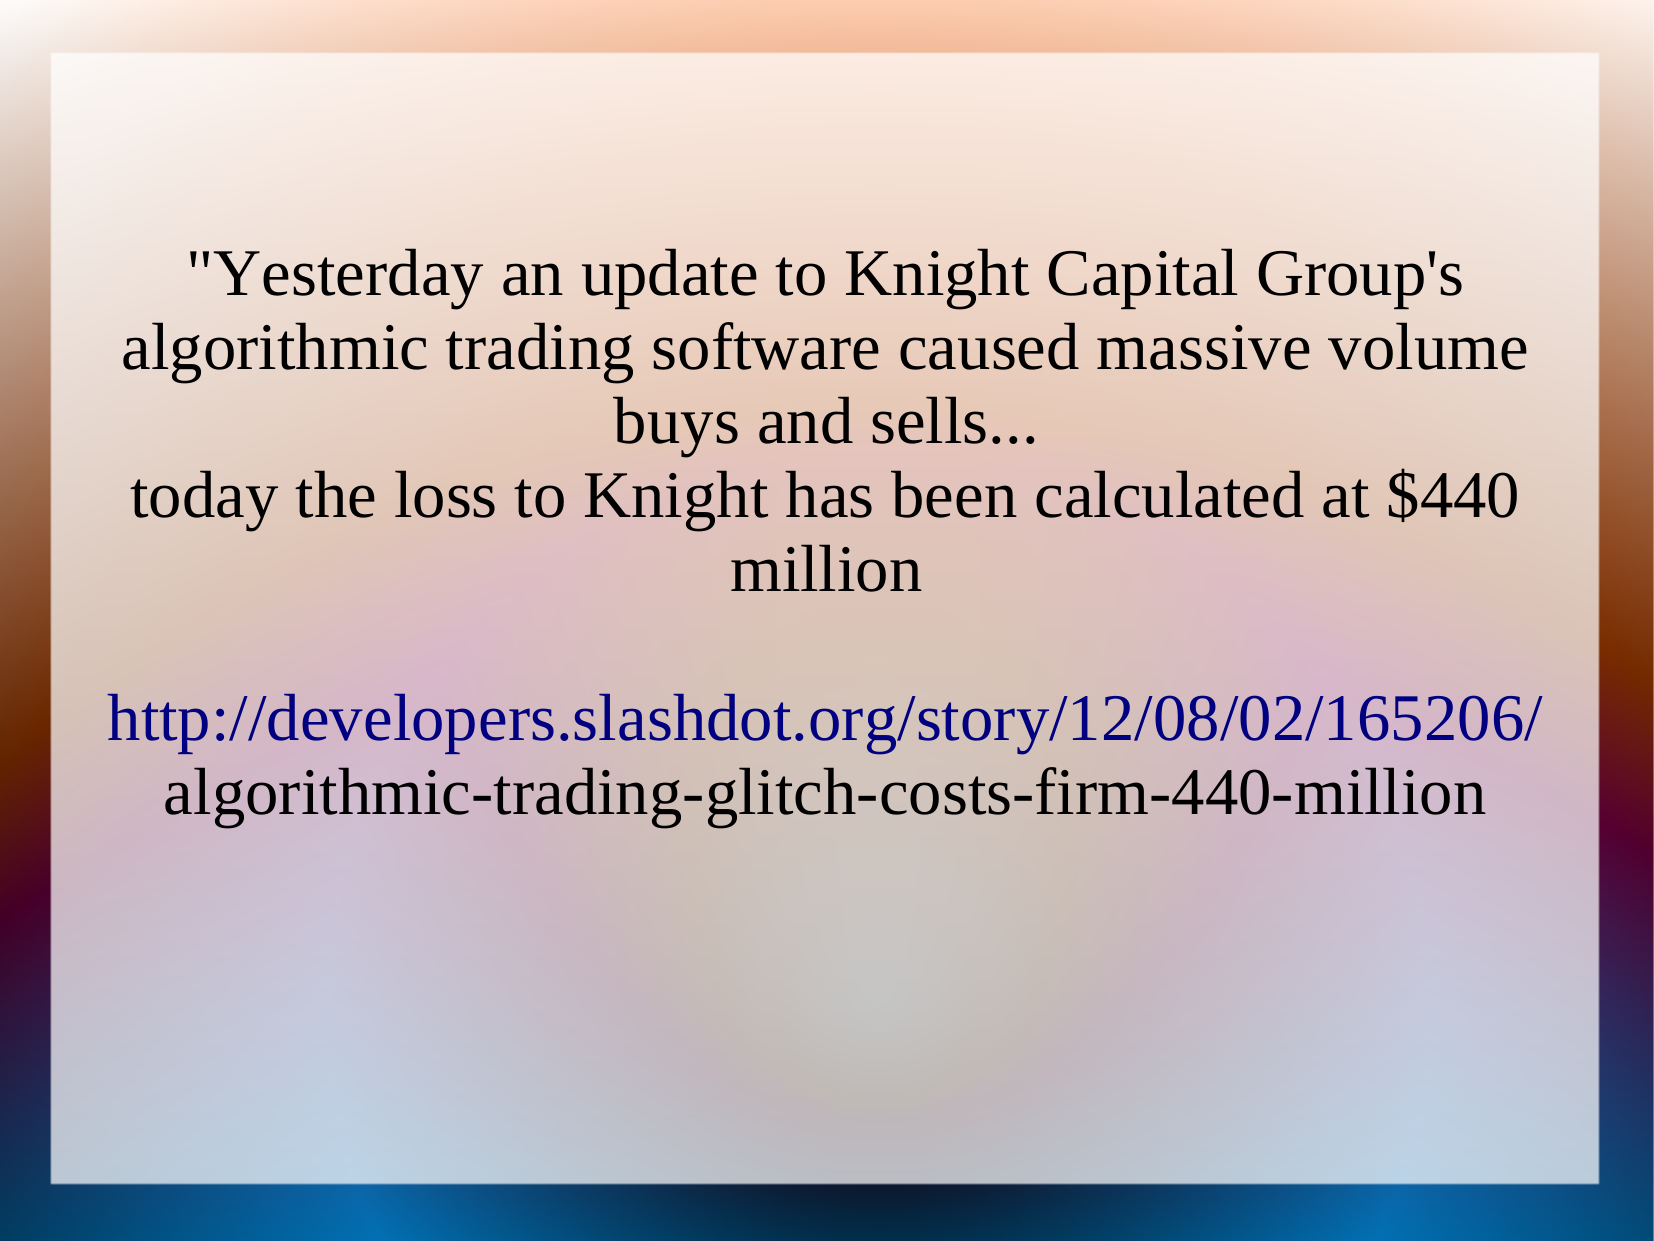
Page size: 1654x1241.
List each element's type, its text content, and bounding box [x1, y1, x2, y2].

picture [0, 0, 1654, 1241]
subtitle "Yesterday an update to Knight Capital Group's algorithmic trading software caused massive volume buys and sells... today the loss to Knight has been calculated at $440 million http://developers.slashdot.org/story/12/08/02/165206/ algorithmic-trading-glitch-costs-firm-440-million [82, 55, 1571, 1010]
